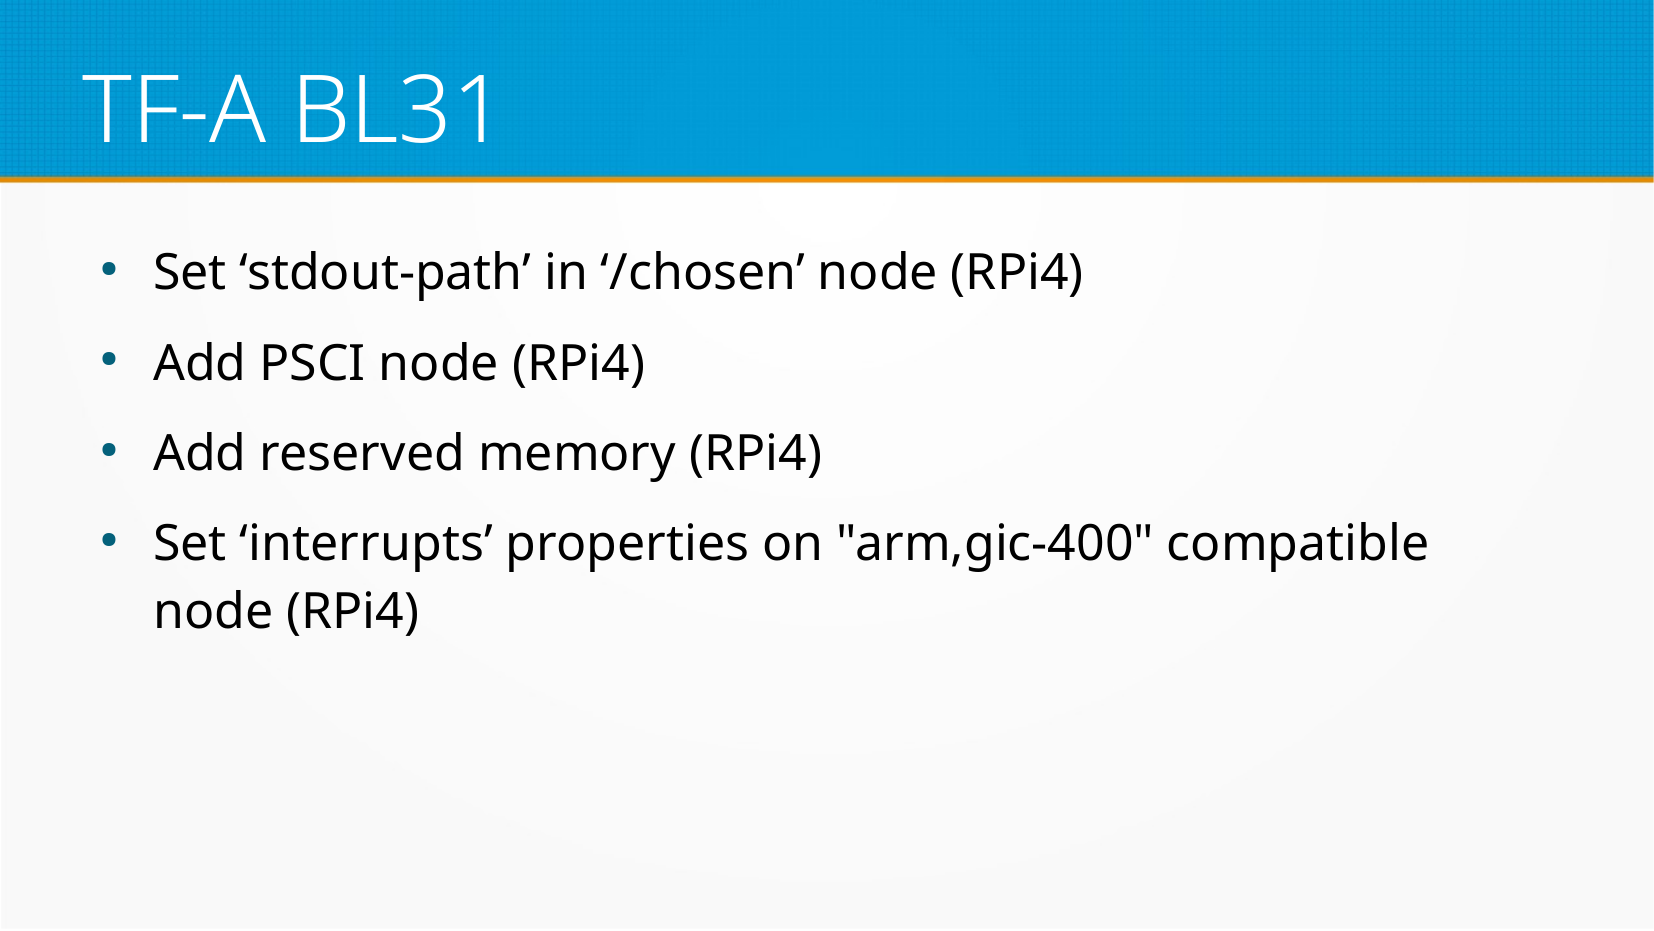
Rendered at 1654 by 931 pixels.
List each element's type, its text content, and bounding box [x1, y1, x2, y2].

list Set ‘stdout-path’ in ‘/chosen’ node (RPi4) Add PSCI node (RPi4) Add reserved memory (RPi4) Set ‘interrupts’ properties on "arm,gic-400" compatible node (RPi4) [82, 236, 1563, 811]
picture [0, 175, 1654, 931]
title TF-A BL31 [82, 14, 1571, 171]
